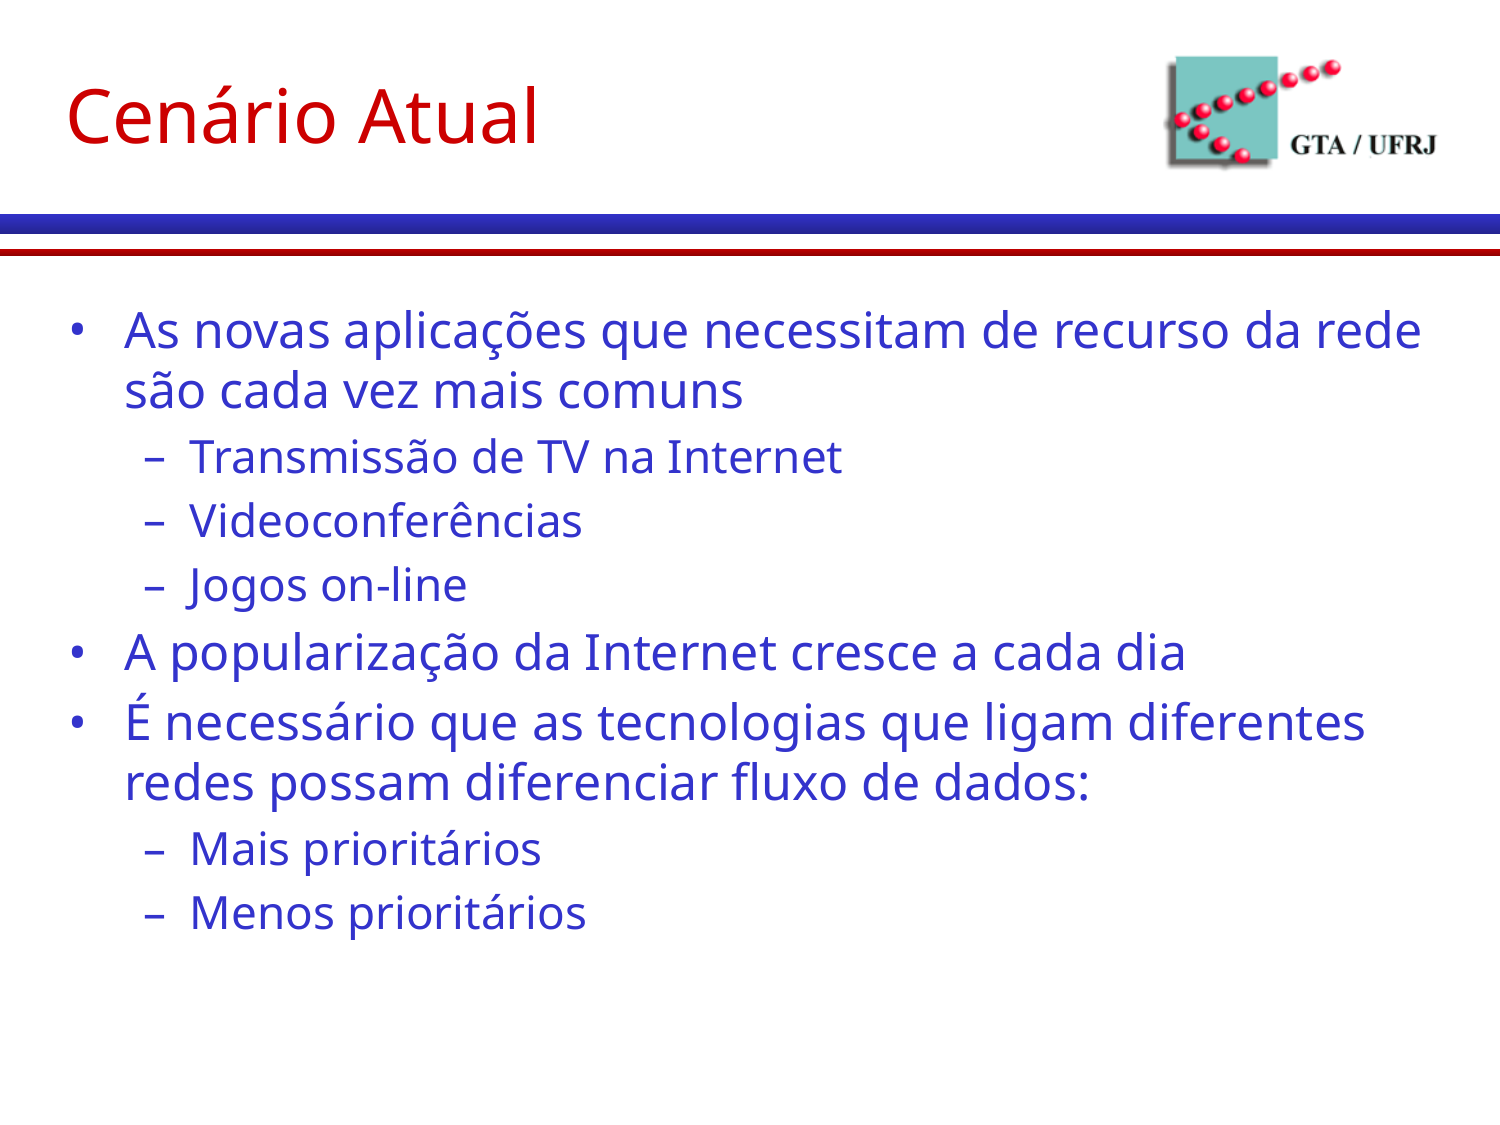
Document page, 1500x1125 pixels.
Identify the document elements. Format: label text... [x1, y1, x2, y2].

list As novas aplicações que necessitam de recurso da rede são cada vez mais comuns Transmissão de TV na Internet Videoconferências Jogos on-line A popularização da Internet cresce a cada dia É necessário que as tecnologias que ligam diferentes redes possam diferenciar fluxo de dados: Mais prioritários Menos prioritários [53, 290, 1447, 1083]
picture [1374, 50, 1446, 174]
title Cenário Atual [50, 37, 1374, 189]
